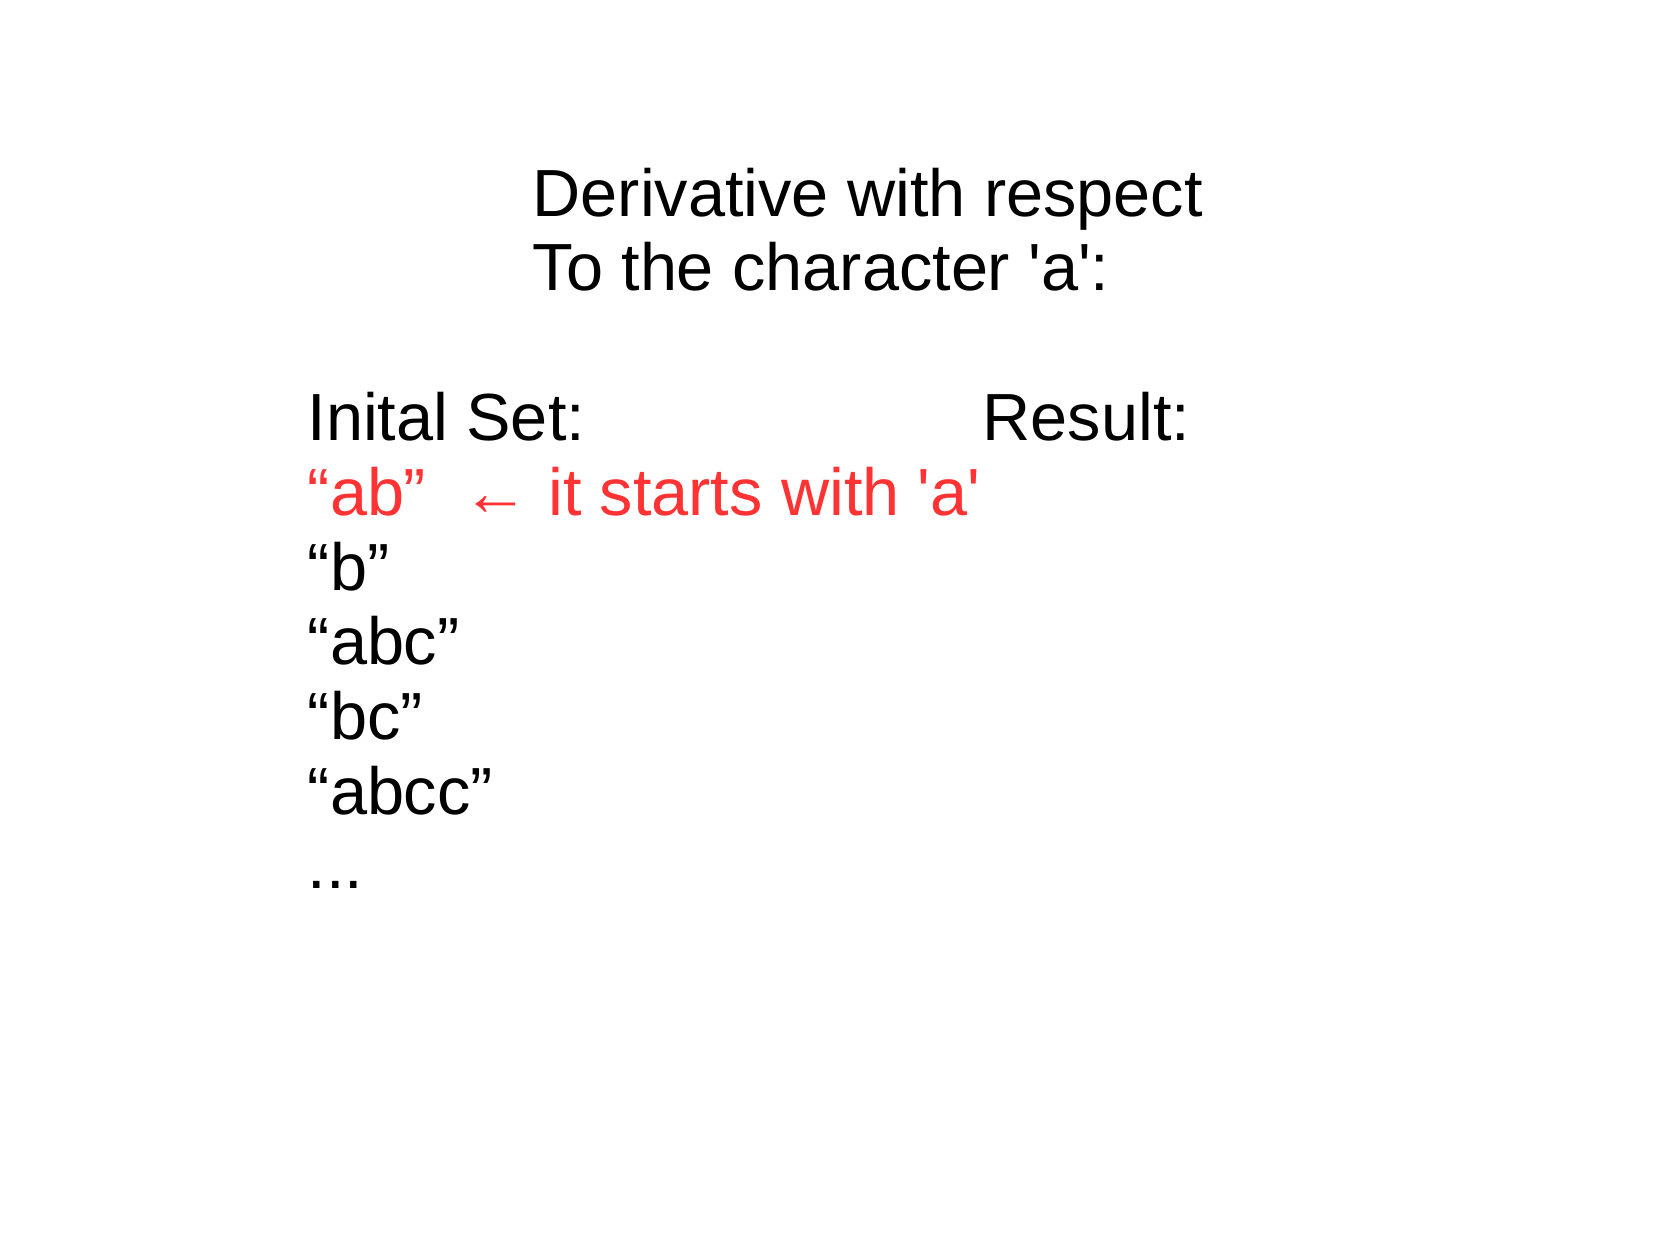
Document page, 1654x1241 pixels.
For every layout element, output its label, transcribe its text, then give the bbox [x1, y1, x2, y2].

subtitle Derivative with respect To the character 'a': Inital Set: Result: “ab” ← it starts with 'a' “b” “abc” “bc” “abcc” ... [82, 49, 1571, 1010]
